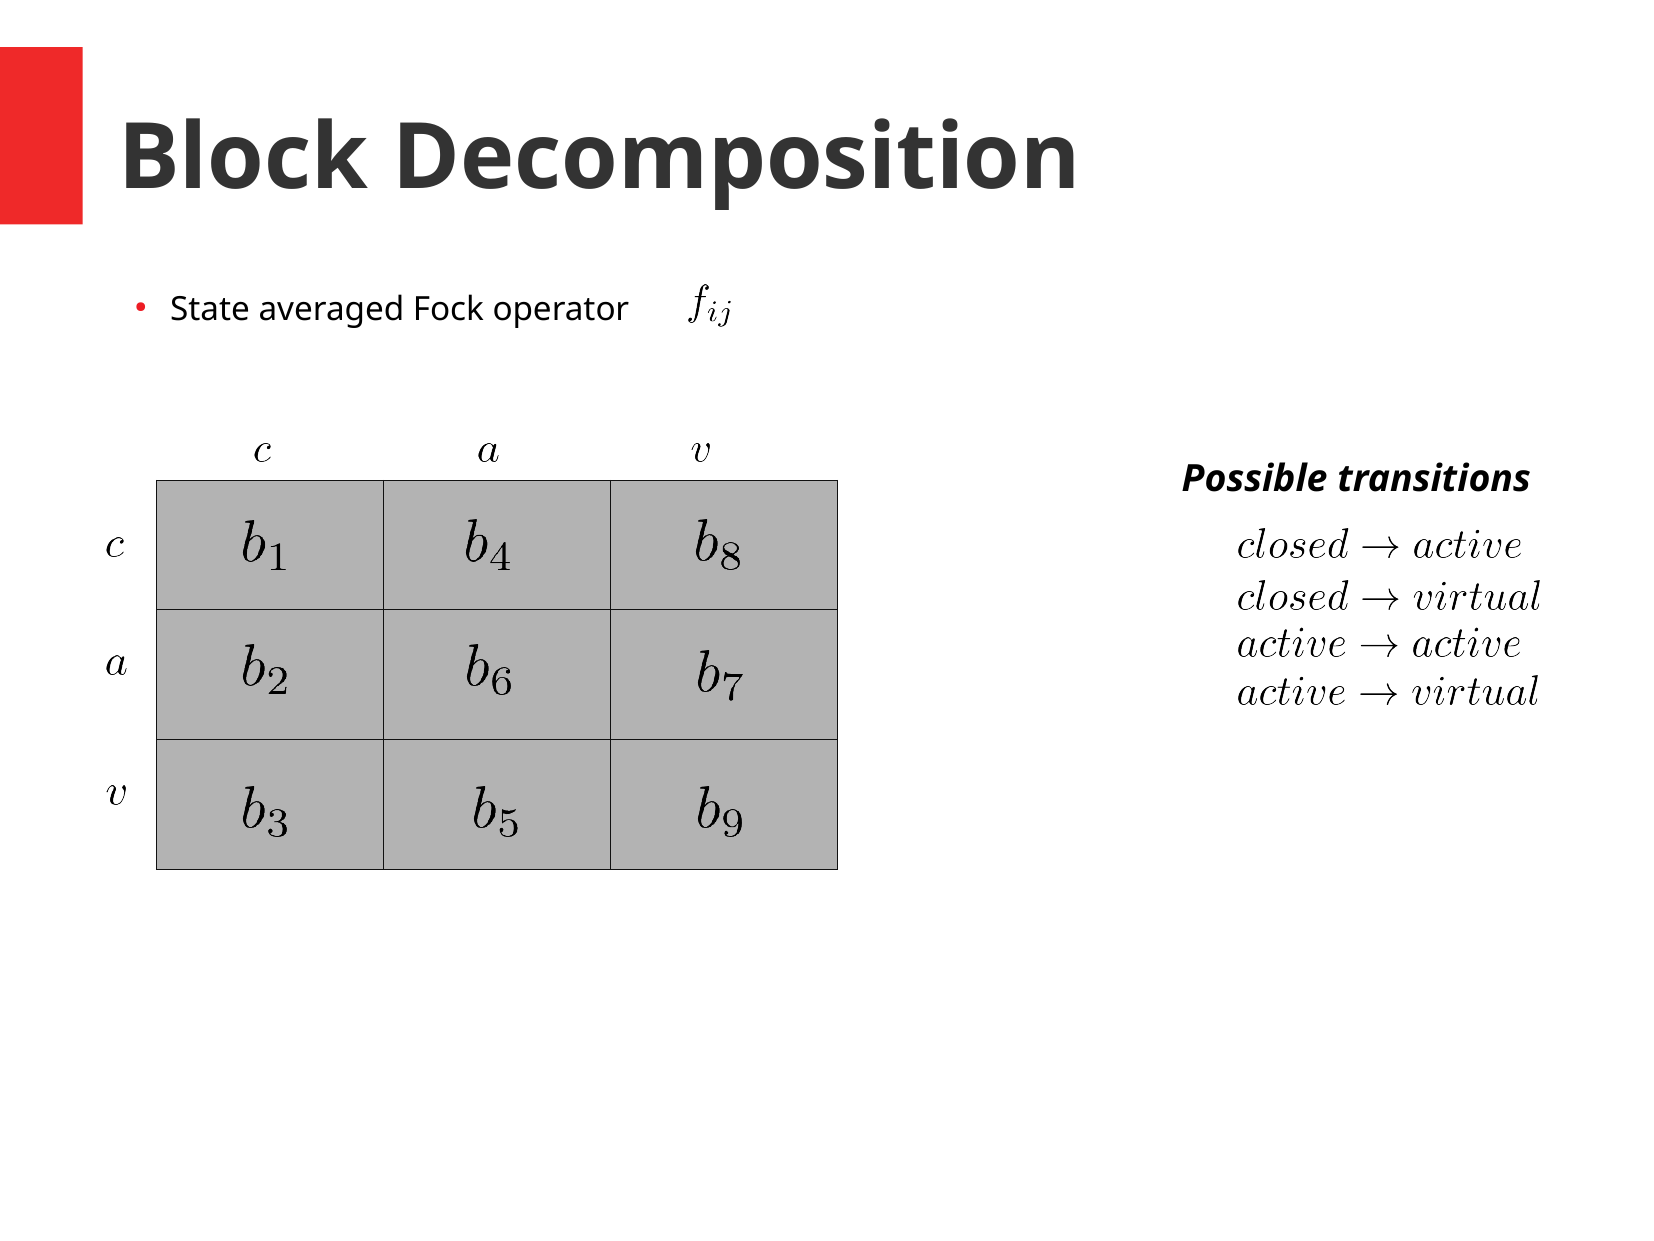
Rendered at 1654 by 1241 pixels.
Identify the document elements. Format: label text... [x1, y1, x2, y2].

picture [242, 520, 286, 571]
table_header [611, 481, 837, 609]
picture [473, 786, 518, 837]
table_header [157, 481, 383, 609]
table_cell [157, 610, 383, 739]
picture [1238, 580, 1540, 610]
picture [697, 650, 743, 701]
picture [1238, 675, 1538, 705]
picture [1238, 547, 1521, 558]
picture [697, 786, 742, 837]
picture [242, 644, 287, 695]
picture [106, 655, 127, 675]
picture [465, 519, 510, 570]
picture [254, 443, 271, 463]
picture [106, 537, 124, 557]
picture [691, 443, 710, 463]
text_box Possible transitions [1166, 444, 1621, 547]
picture [242, 786, 287, 837]
table_cell [611, 740, 837, 869]
picture [478, 443, 499, 463]
picture [466, 644, 511, 695]
table_cell [157, 740, 383, 869]
table_header [384, 481, 610, 609]
table_cell [384, 610, 610, 739]
table_cell [611, 610, 837, 739]
picture [688, 284, 731, 327]
title Block Decomposition [118, 49, 1571, 257]
picture [695, 519, 740, 571]
table_cell [384, 740, 610, 869]
picture [106, 785, 126, 805]
picture [1238, 627, 1520, 657]
text_box State averaged Fock operator [120, 277, 1516, 983]
